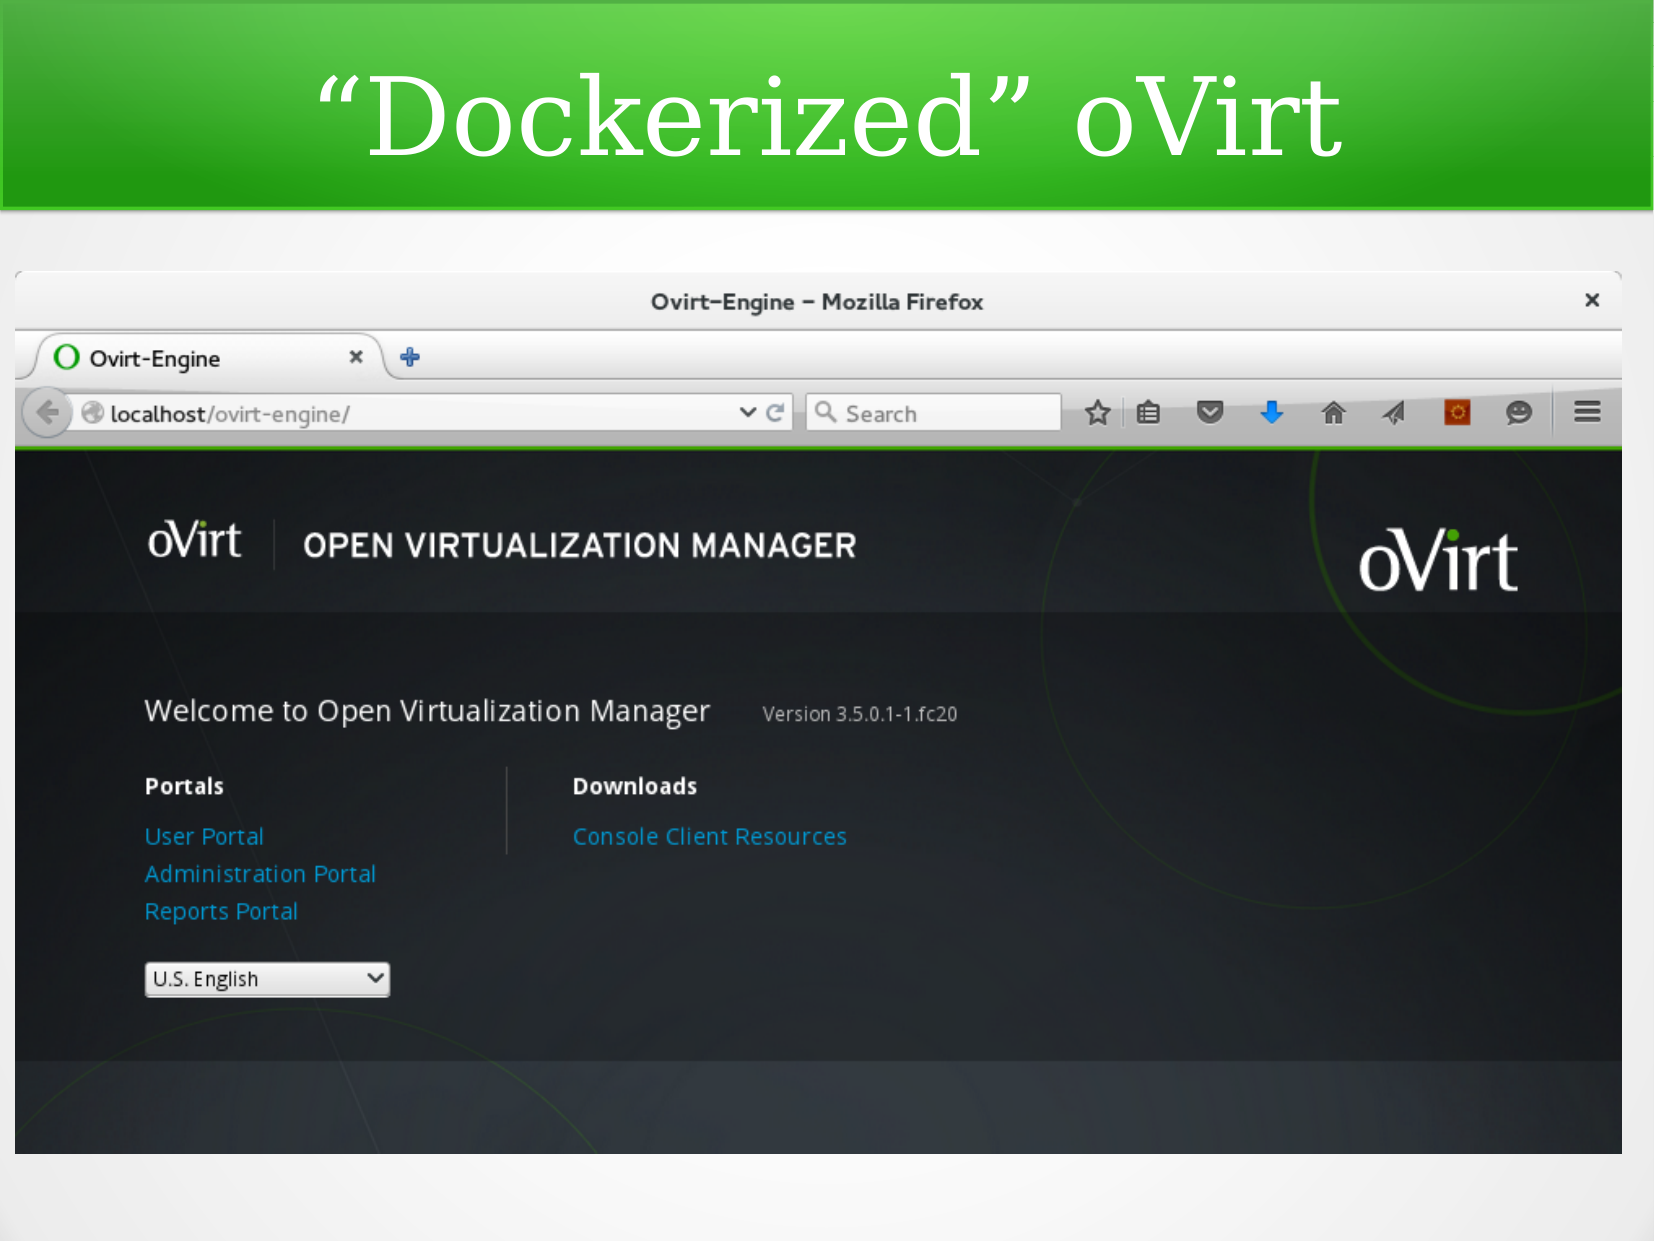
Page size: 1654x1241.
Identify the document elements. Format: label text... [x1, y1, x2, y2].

title “Dockerized” oVirt [82, 47, 1571, 189]
picture [15, 271, 1622, 1154]
